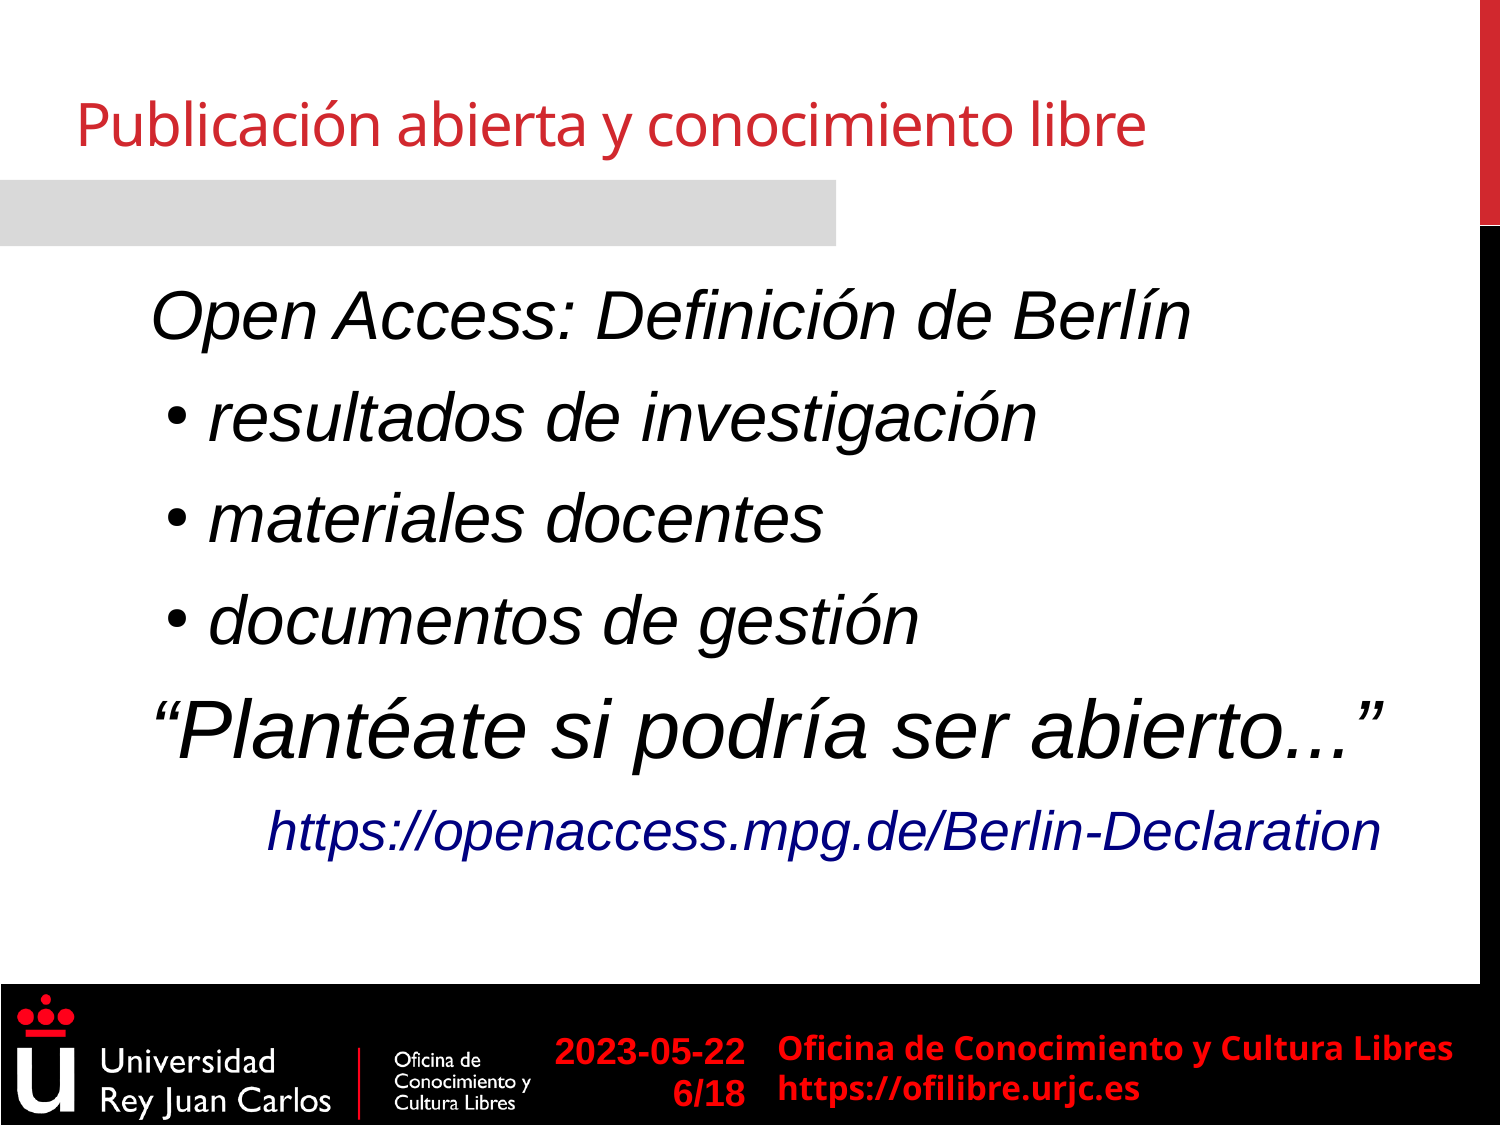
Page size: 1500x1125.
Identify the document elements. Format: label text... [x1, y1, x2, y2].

list Open Access: Definición de Berlín resultados de investigación materiales docentes documentos de gestión “Plantéate si podría ser abierto...” https://openaccess.mpg.de/Berlin-Declaration [135, 270, 1411, 916]
picture [17, 994, 531, 1120]
title [75, 15, 1425, 172]
text_box Publicación abierta y conocimiento libre [0, 24, 1326, 172]
